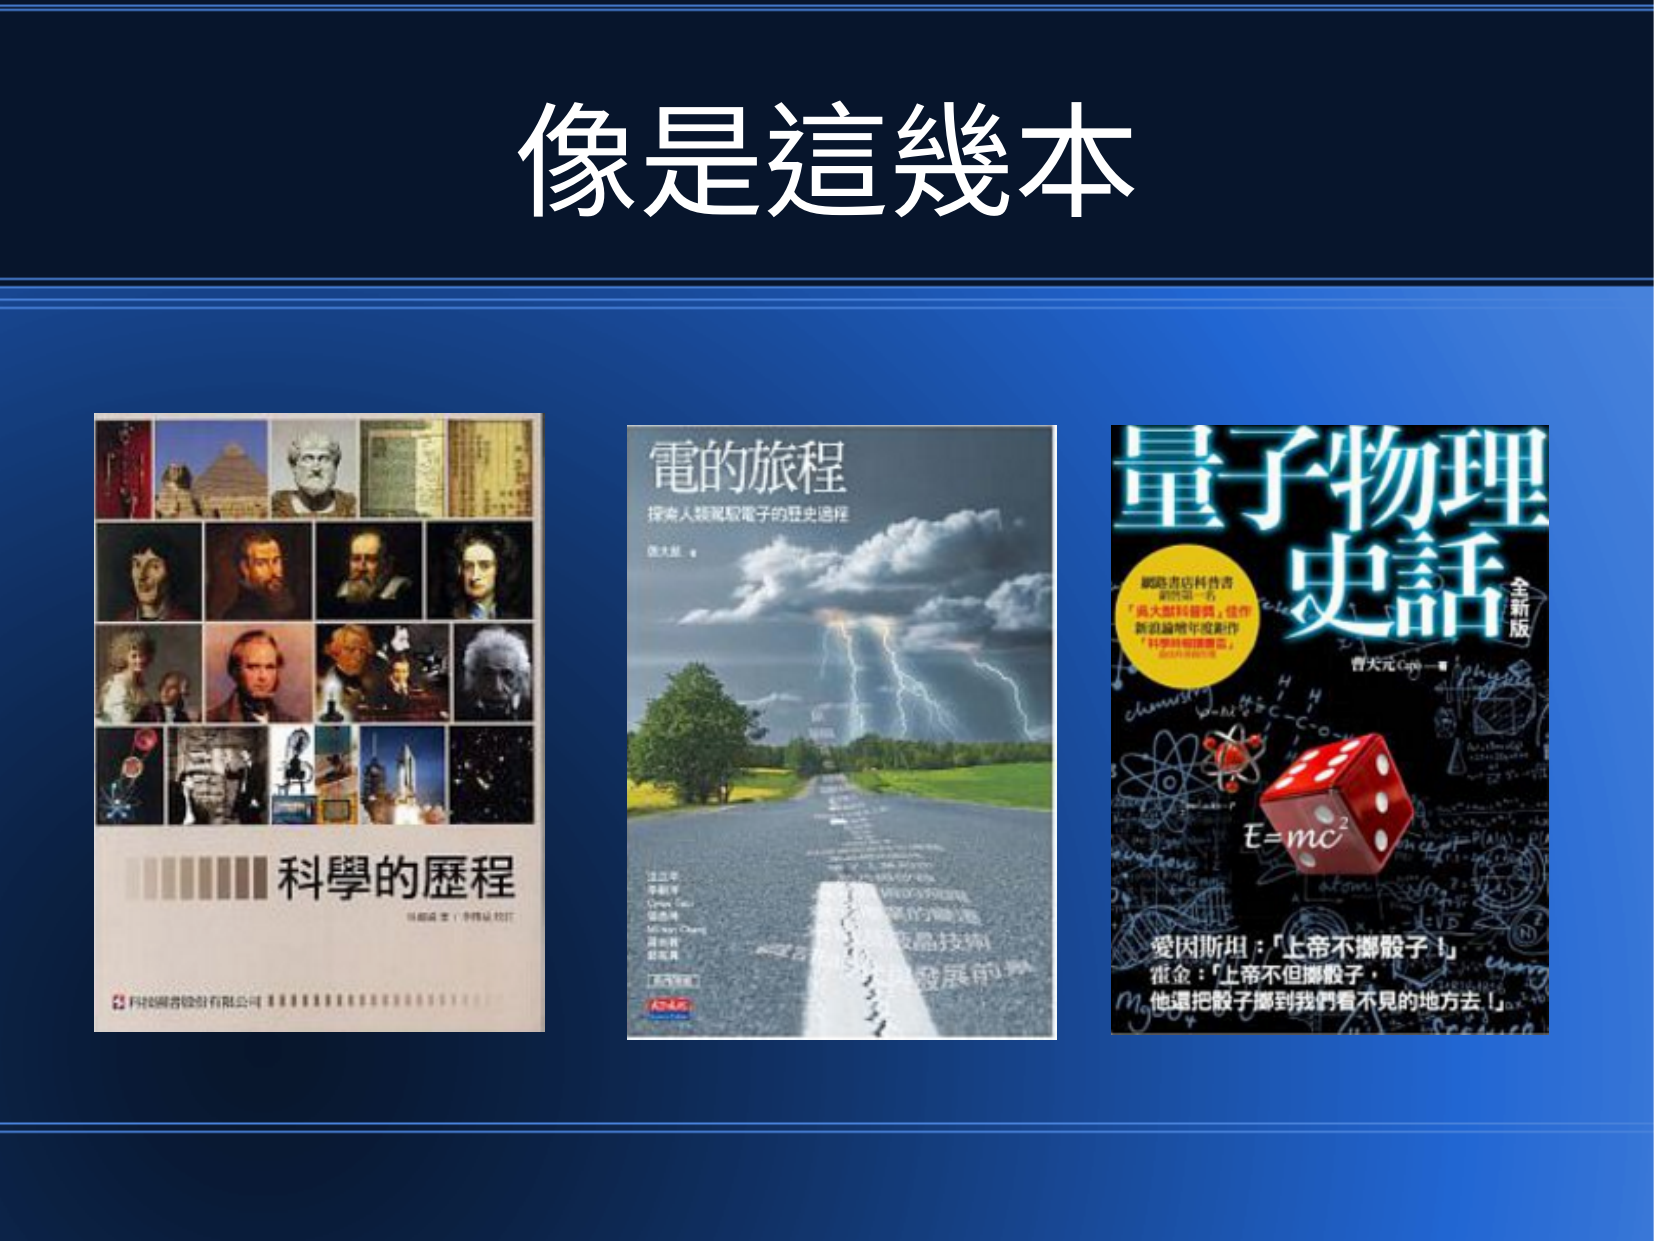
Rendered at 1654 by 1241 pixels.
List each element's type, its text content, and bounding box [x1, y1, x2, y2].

title 像是這幾本 [82, 49, 1571, 257]
picture [0, 0, 1654, 1241]
